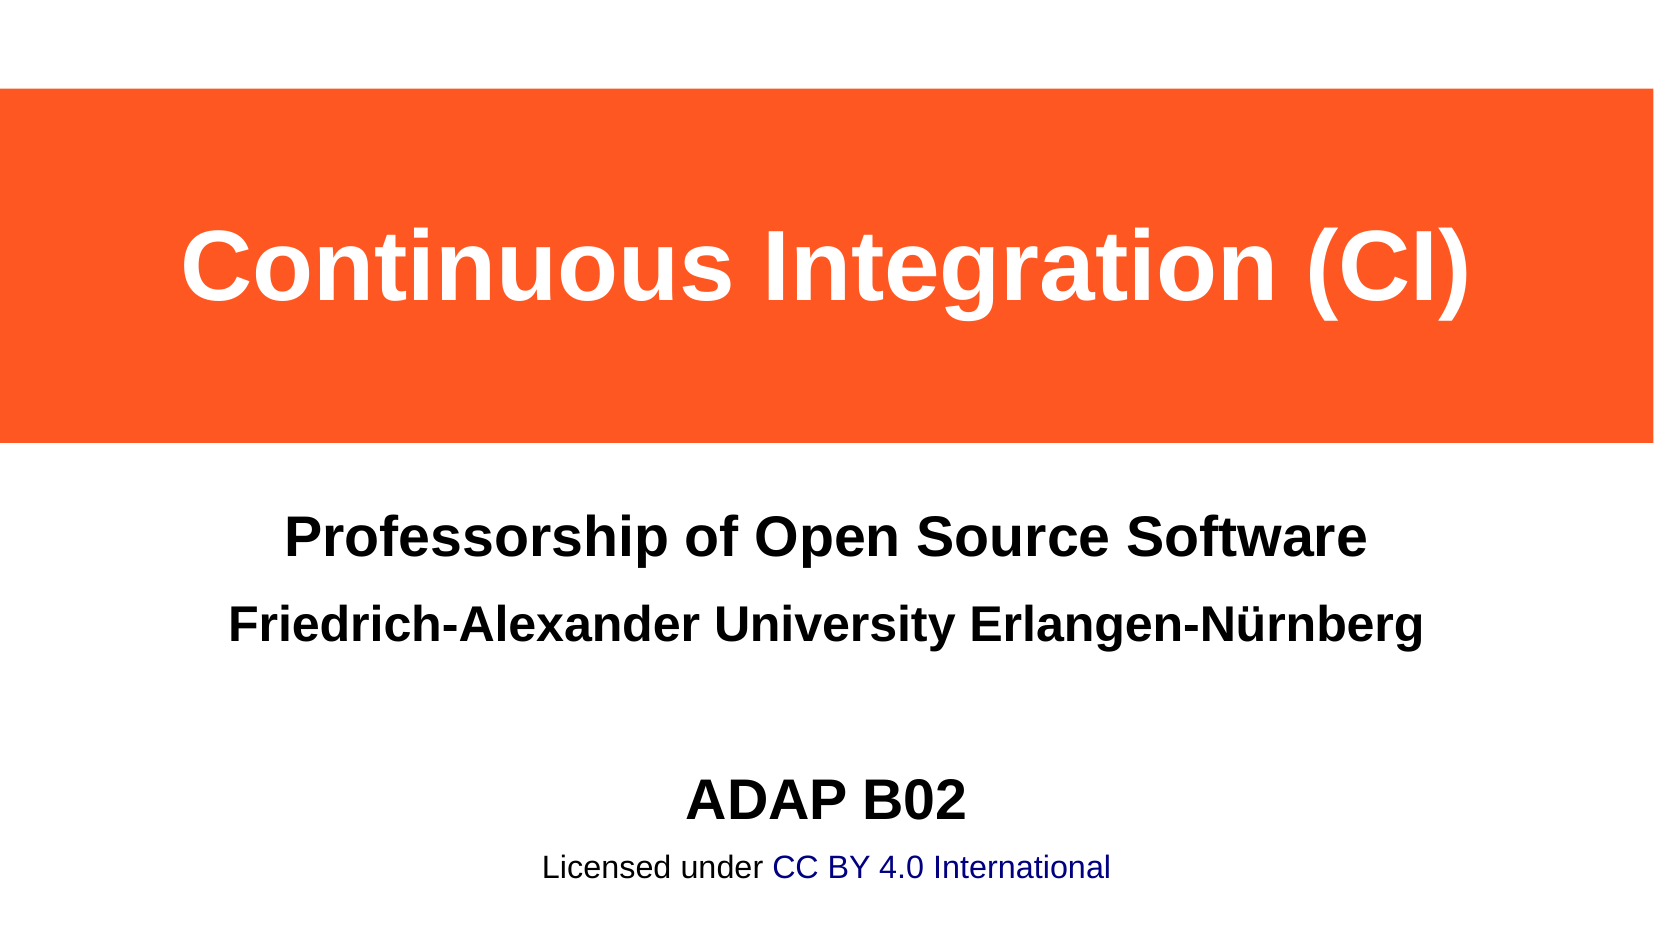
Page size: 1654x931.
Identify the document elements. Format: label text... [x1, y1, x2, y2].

subtitle Professorship of Open Source Software Friedrich-Alexander University Erlangen-Nürnberg ADAP B02 Licensed under CC BY 4.0 International [29, 472, 1625, 886]
title Continuous Integration (CI) [0, 88, 1654, 443]
